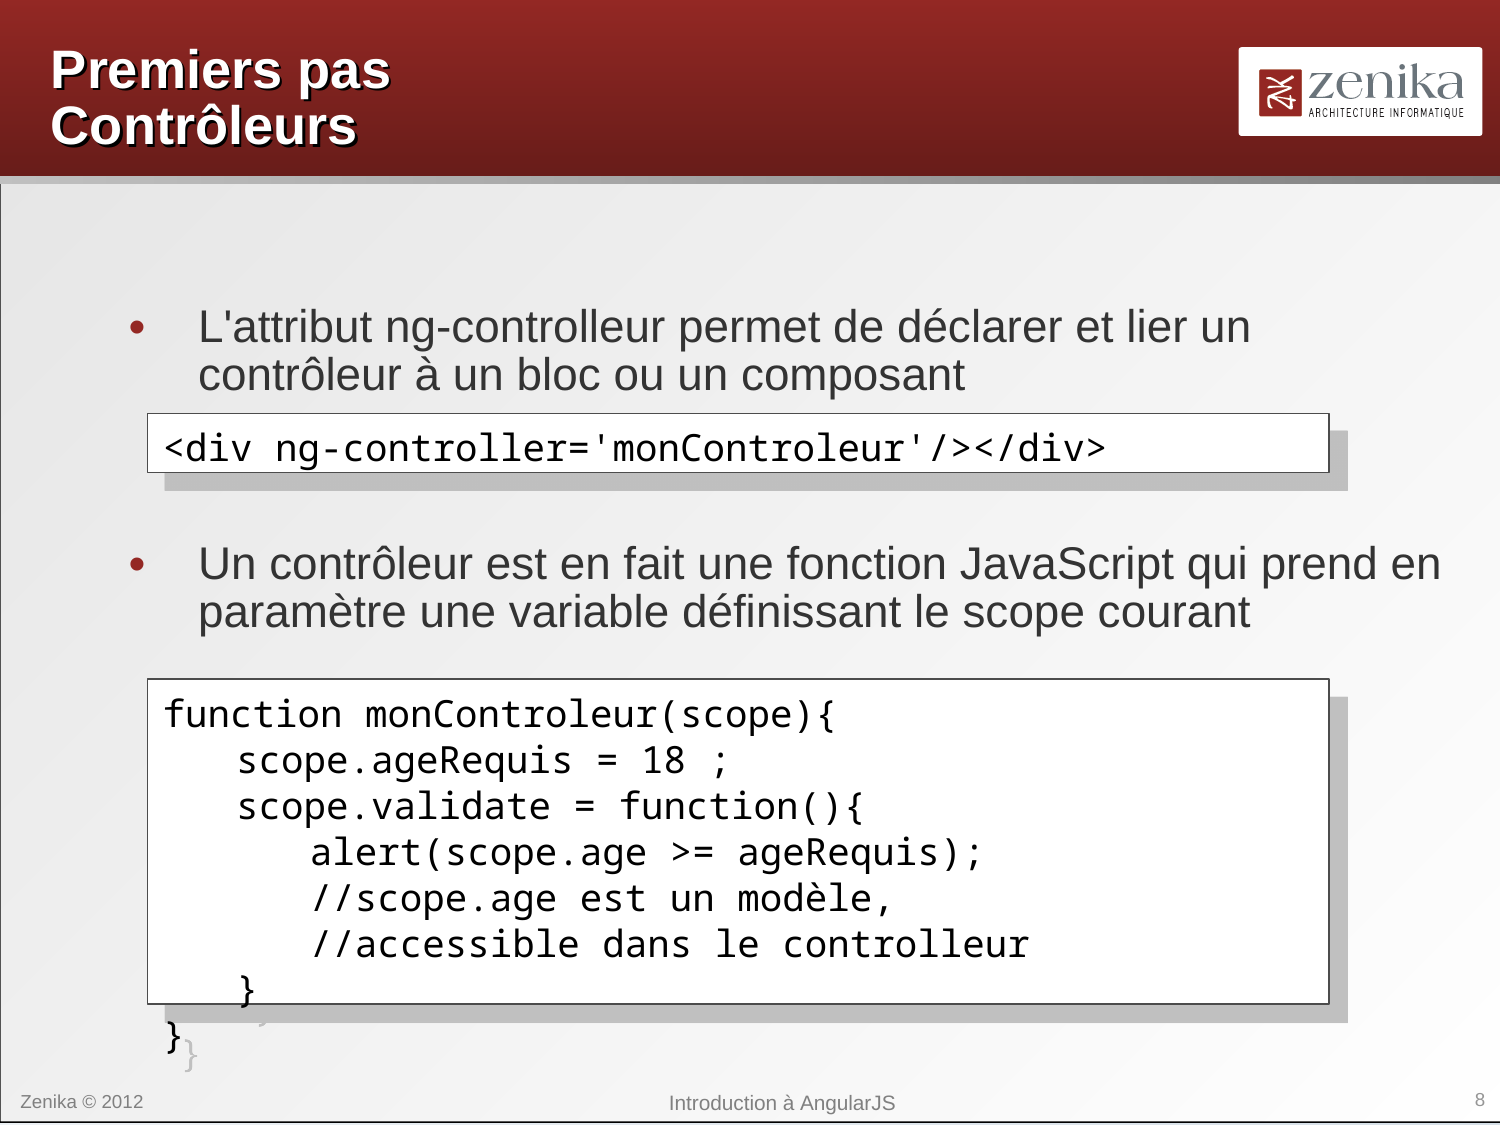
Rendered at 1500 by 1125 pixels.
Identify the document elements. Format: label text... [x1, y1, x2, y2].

text_box <div ng-controller='monControleur'/></div> [147, 413, 1329, 473]
title Premiers pas Contrôleurs [50, 15, 1206, 180]
text_box function monControleur(scope){ scope.ageRequis = 18 ; scope.validate = function(){ alert(scope.age >= ageRequis); //scope.age est un modèle, //accessible dans le controlleur } } [147, 679, 1329, 1004]
list L'attribut ng-controlleur permet de déclarer et lier un contrôleur à un bloc ou un composant Un contrôleur est en fait une fonction JavaScript qui prend en paramètre une variable définissant le scope courant [59, 236, 1444, 1065]
picture [1257, 58, 1464, 125]
